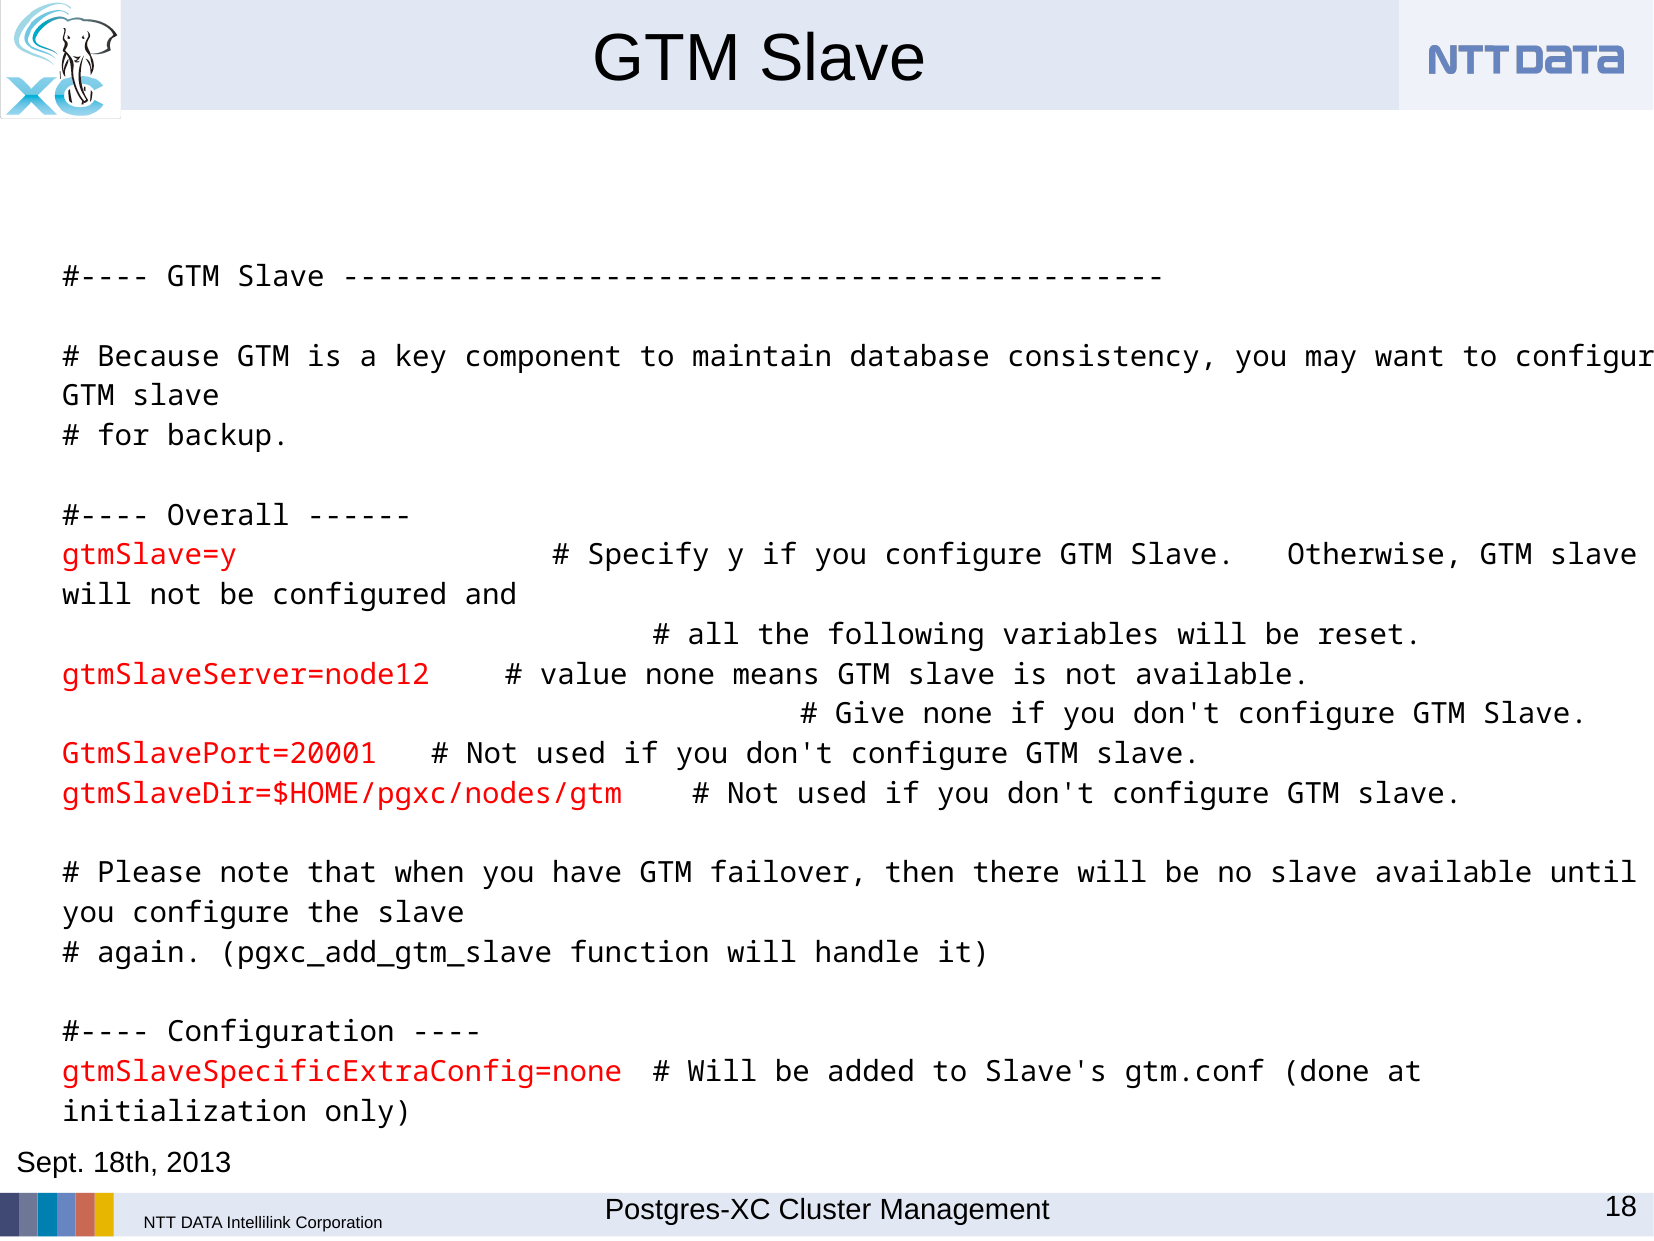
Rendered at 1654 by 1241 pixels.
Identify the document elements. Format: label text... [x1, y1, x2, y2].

picture [1429, 45, 1624, 74]
title GTM Slave [120, 3, 1399, 110]
picture [0, 0, 121, 119]
text_box #---- GTM Slave ----------------------------------------------- # Because GTM is a key component to maintain database consistency, you may want to configure GTM slave # for backup. #---- Overall ------ gtmSlave=y # Specify y if you configure GTM Slave. Otherwise, GTM slave will not be configured and # all the following variables will be reset. gtmSlaveServer=node12 # value none means GTM slave is not available. # Give none if you don't configure GTM Slave. GtmSlavePort=20001 # Not used if you don't configure GTM slave. gtmSlaveDir=$HOME/pgxc/nodes/gtm # Not used if you don't configure GTM slave. # Please note that when you have GTM failover, then there will be no slave available until you configure the slave # again. (pgxc_add_gtm_slave function will handle it) #---- Configuration ---- gtmSlaveSpecificExtraConfig=none # Will be added to Slave's gtm.conf (done at initialization only) [47, 248, 1654, 1004]
